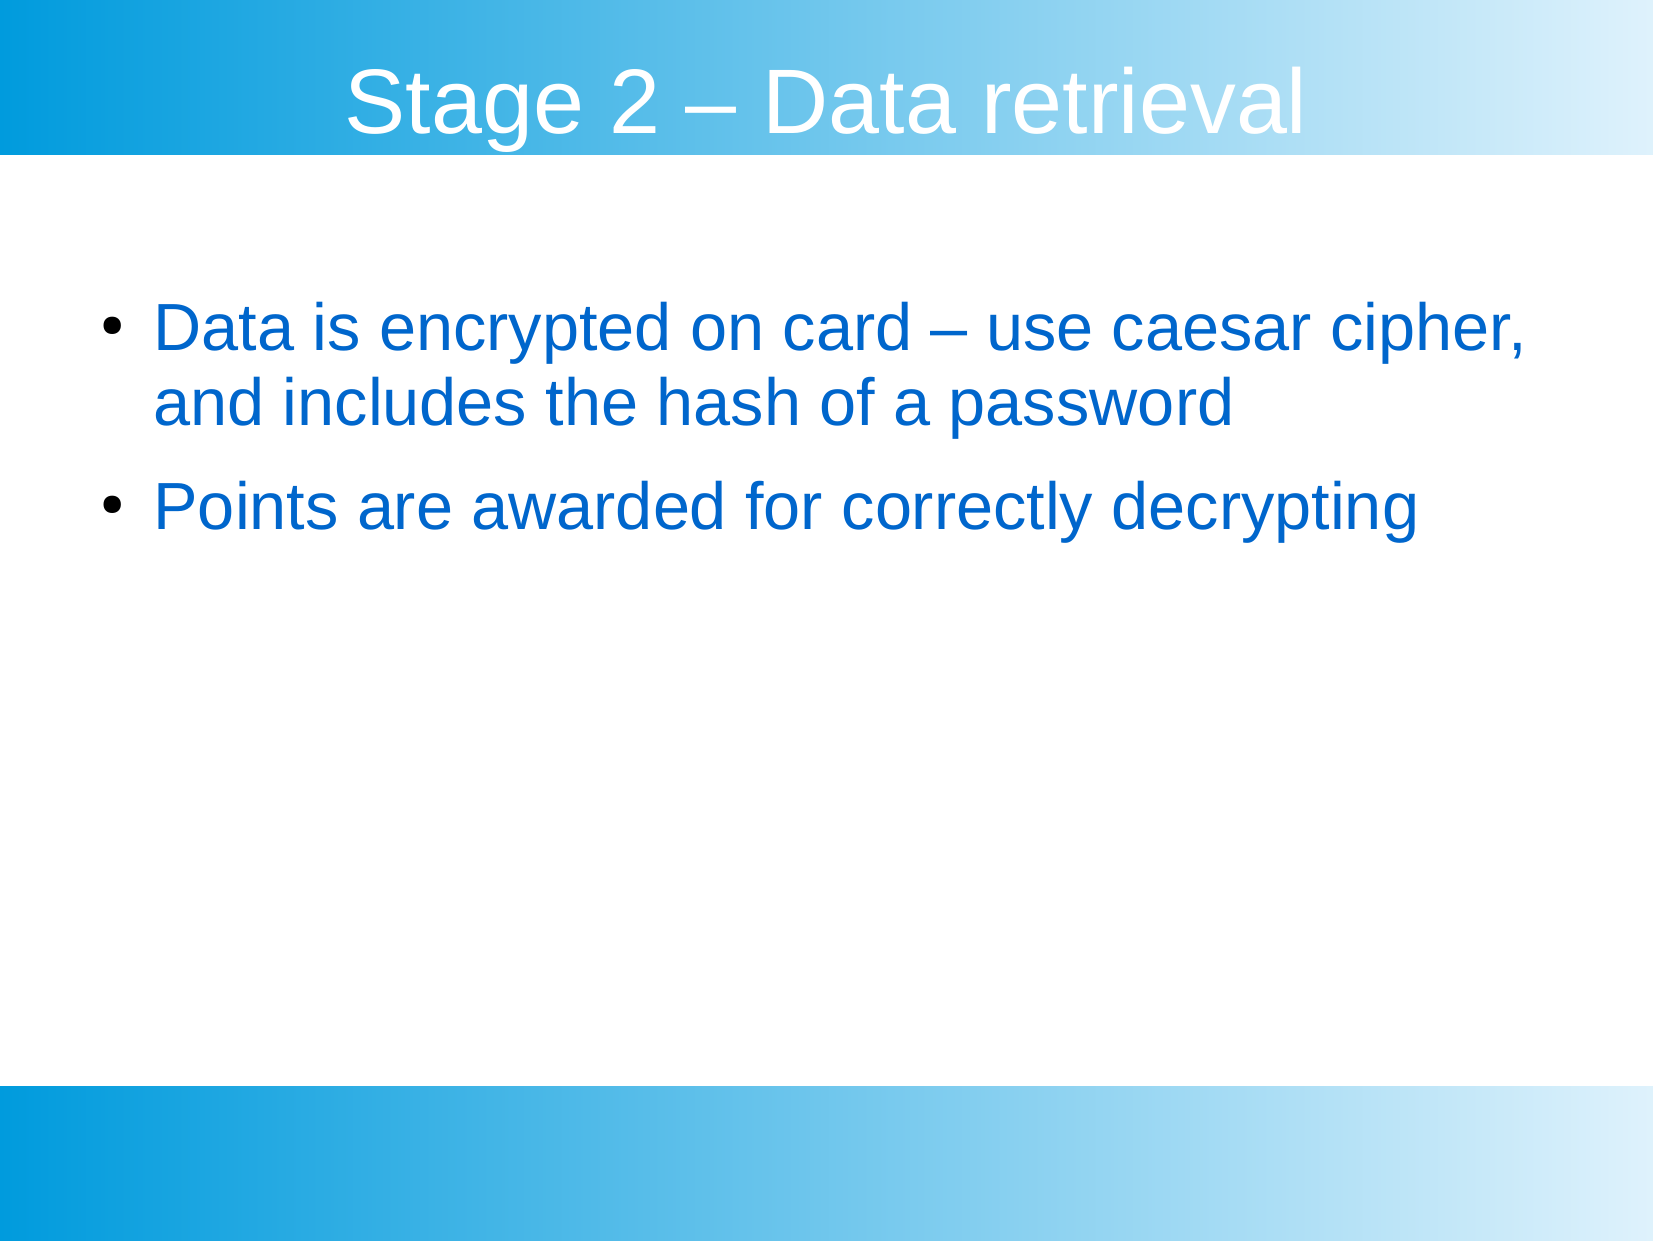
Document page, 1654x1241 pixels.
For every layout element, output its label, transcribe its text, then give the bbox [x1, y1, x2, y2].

list Data is encrypted on card – use caesar cipher, and includes the hash of a password Points are awarded for correctly decrypting [82, 290, 1571, 1010]
title Stage 2 – Data retrieval [82, 49, 1571, 155]
